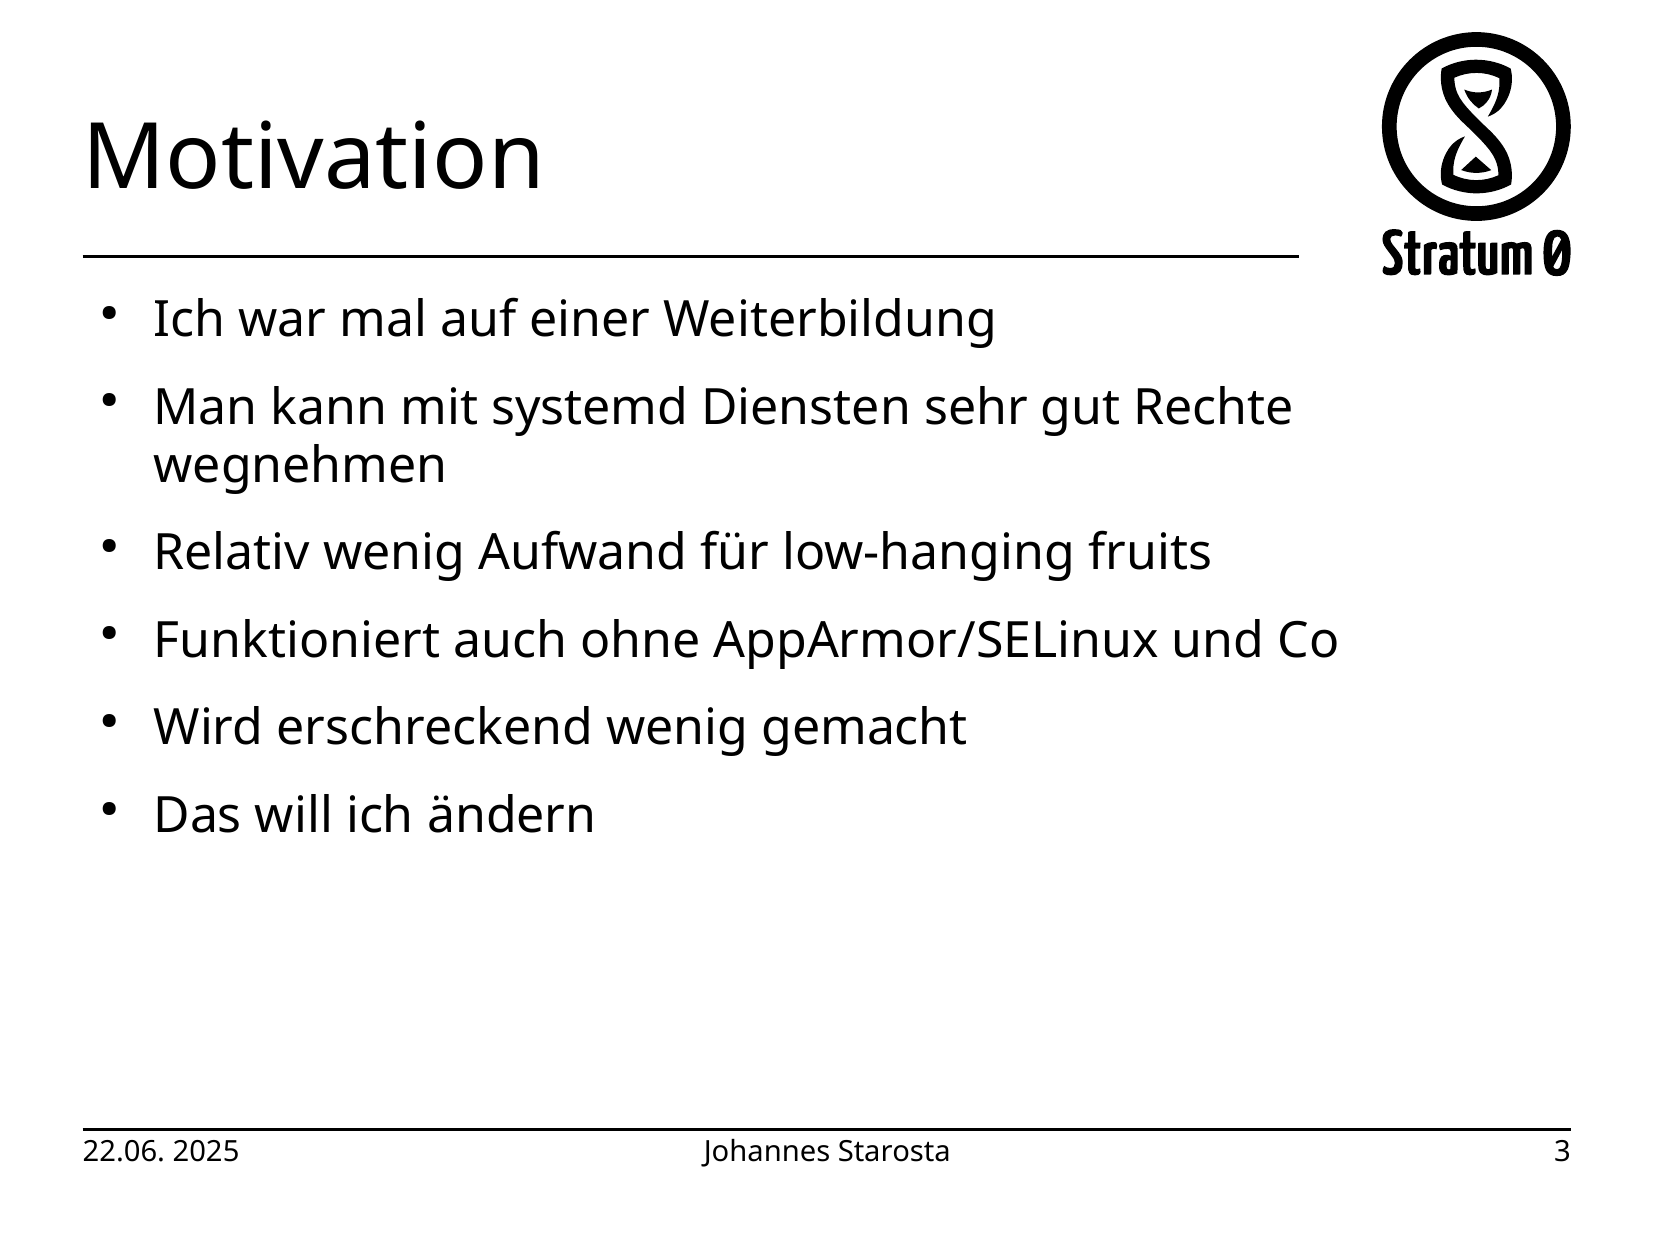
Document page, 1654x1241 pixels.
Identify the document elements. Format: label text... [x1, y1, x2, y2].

title Motivation [82, 49, 1300, 257]
list Ich war mal auf einer Weiterbildung Man kann mit systemd Diensten sehr gut Rechte wegnehmen Relativ wenig Aufwand für low-hanging fruits Funktioniert auch ohne AppArmor/SELinux und Co Wird erschreckend wenig gemacht Das will ich ändern [82, 290, 1538, 1010]
